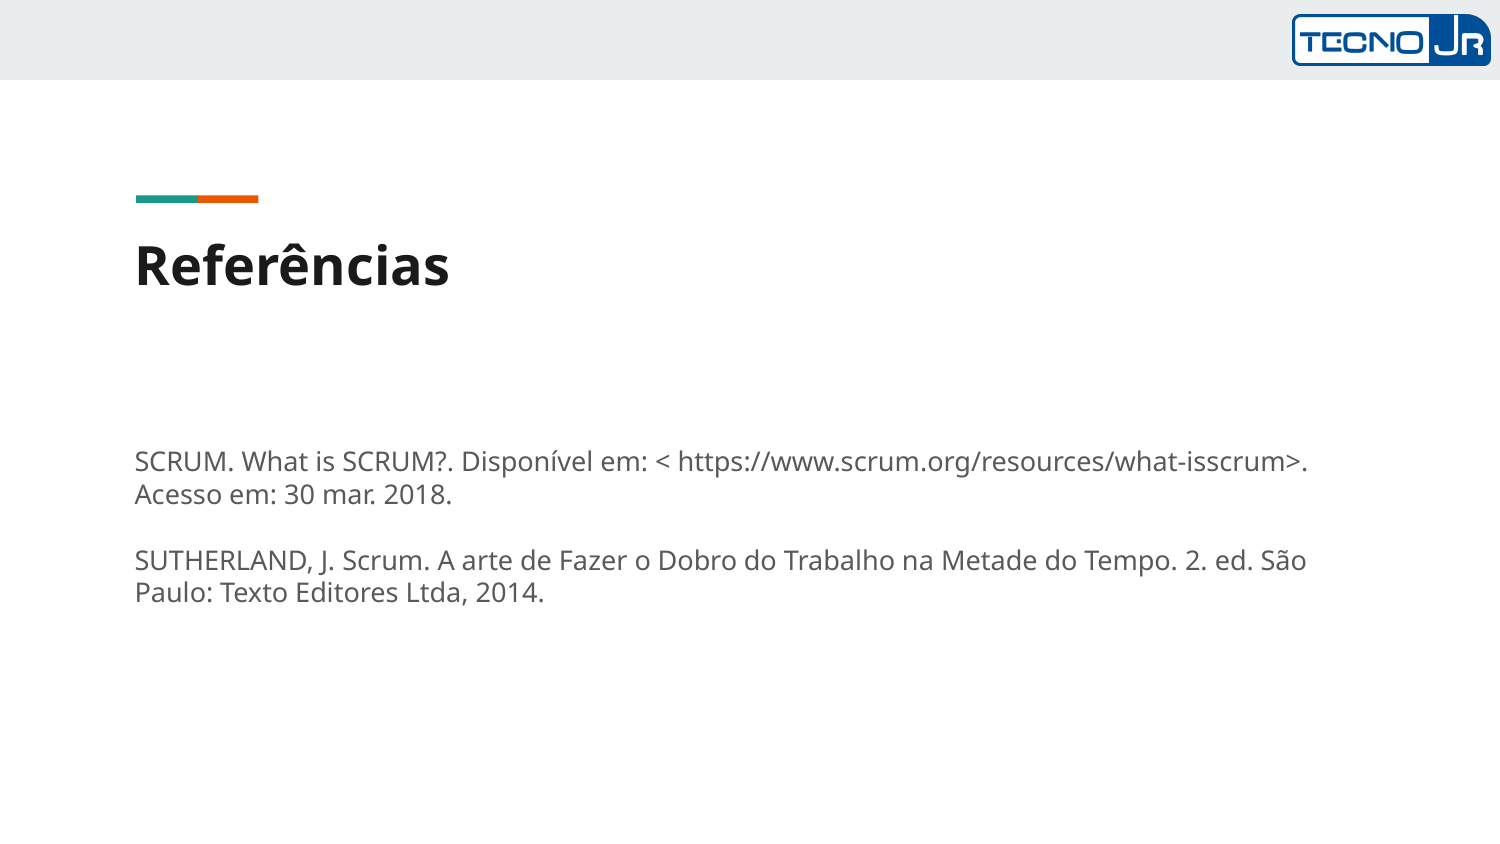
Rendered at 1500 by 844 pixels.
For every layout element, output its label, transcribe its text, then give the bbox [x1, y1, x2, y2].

title Referências [119, 216, 1381, 305]
list SCRUM. What is SCRUM?. Disponível em: < https://www.scrum.org/resources/what-isscrum>. Acesso em: 30 mar. 2018. SUTHERLAND, J. Scrum. A arte de Fazer o Dobro do Trabalho na Metade do Tempo. 2. ed. São Paulo: Texto Editores Ltda, 2014. [119, 341, 1381, 712]
picture [1292, 14, 1491, 66]
